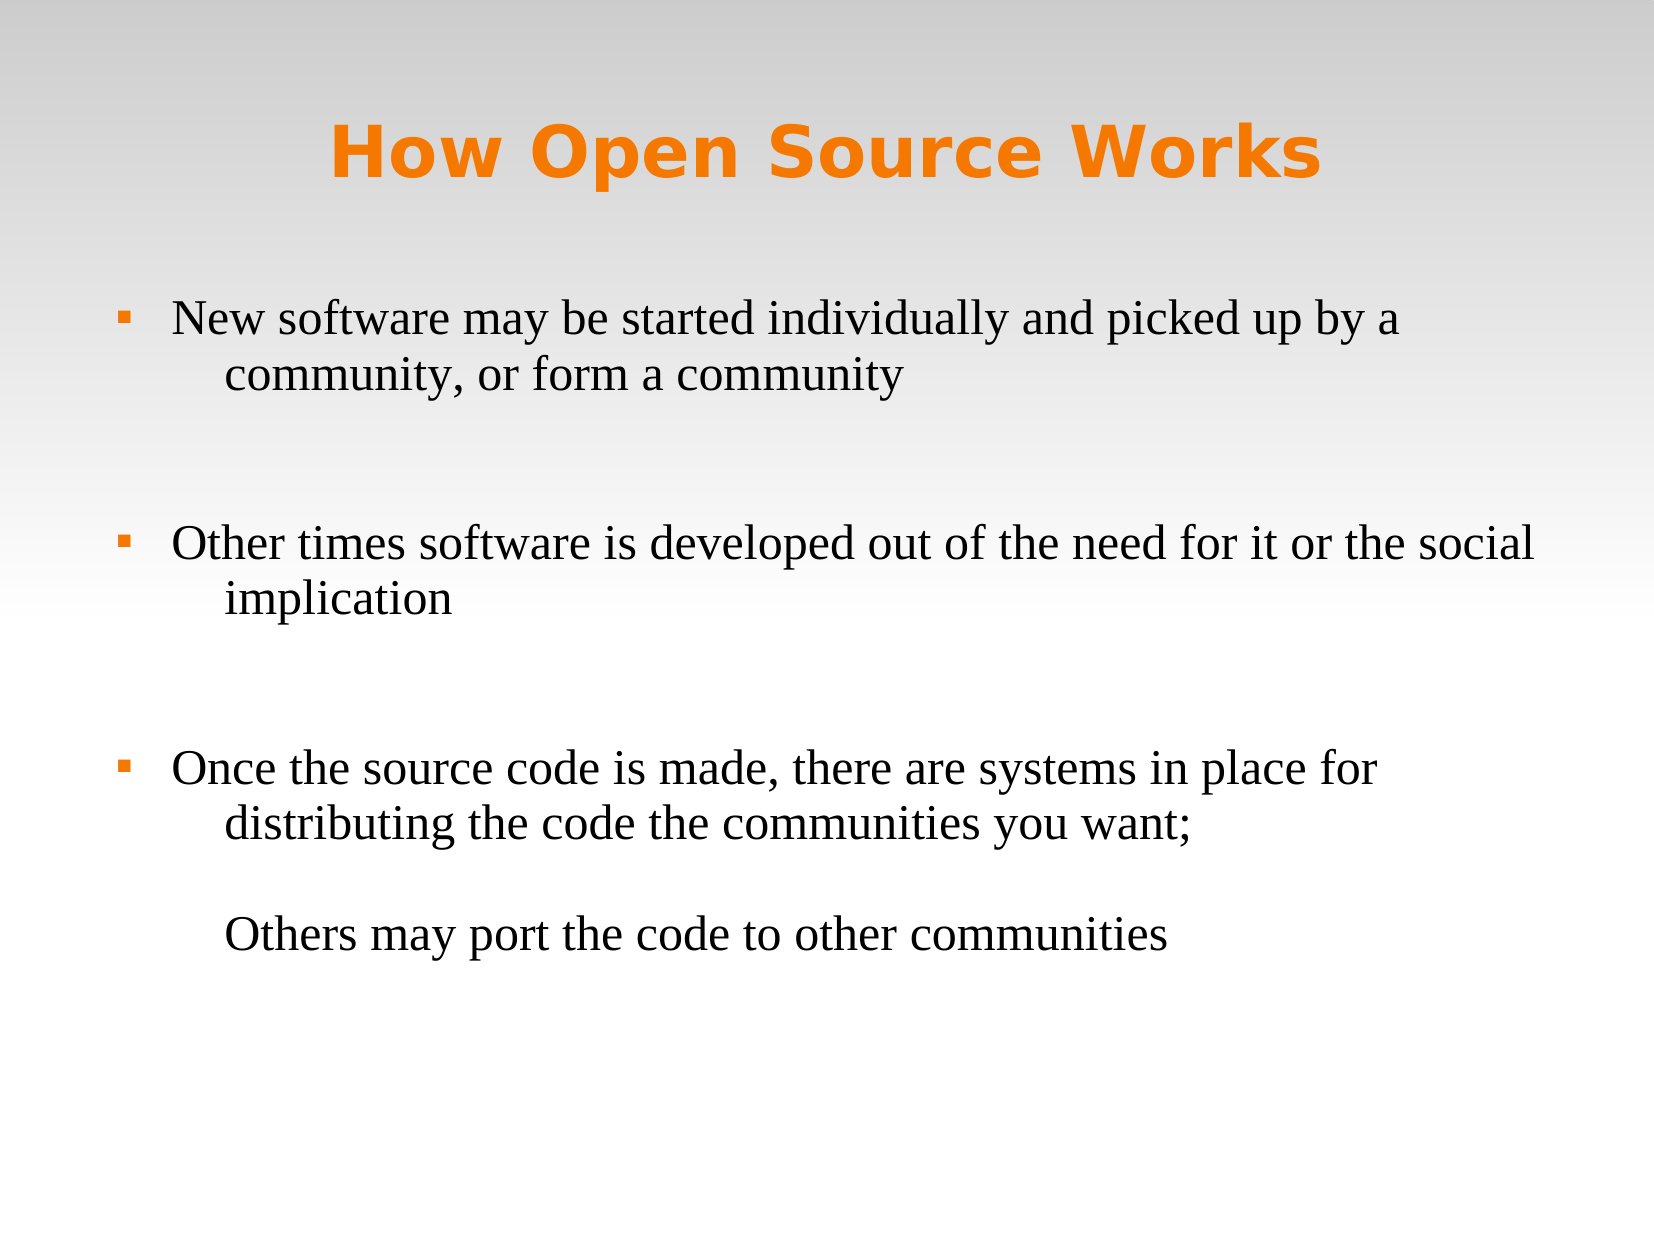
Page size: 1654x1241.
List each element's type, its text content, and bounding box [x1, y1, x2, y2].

title How Open Source Works [82, 49, 1571, 257]
list New software may be started individually and picked up by a community, or form a community Other times software is developed out of the need for it or the social implication Once the source code is made, there are systems in place for distributing the code the communities you want; Others may port the code to other communities [82, 290, 1571, 1109]
